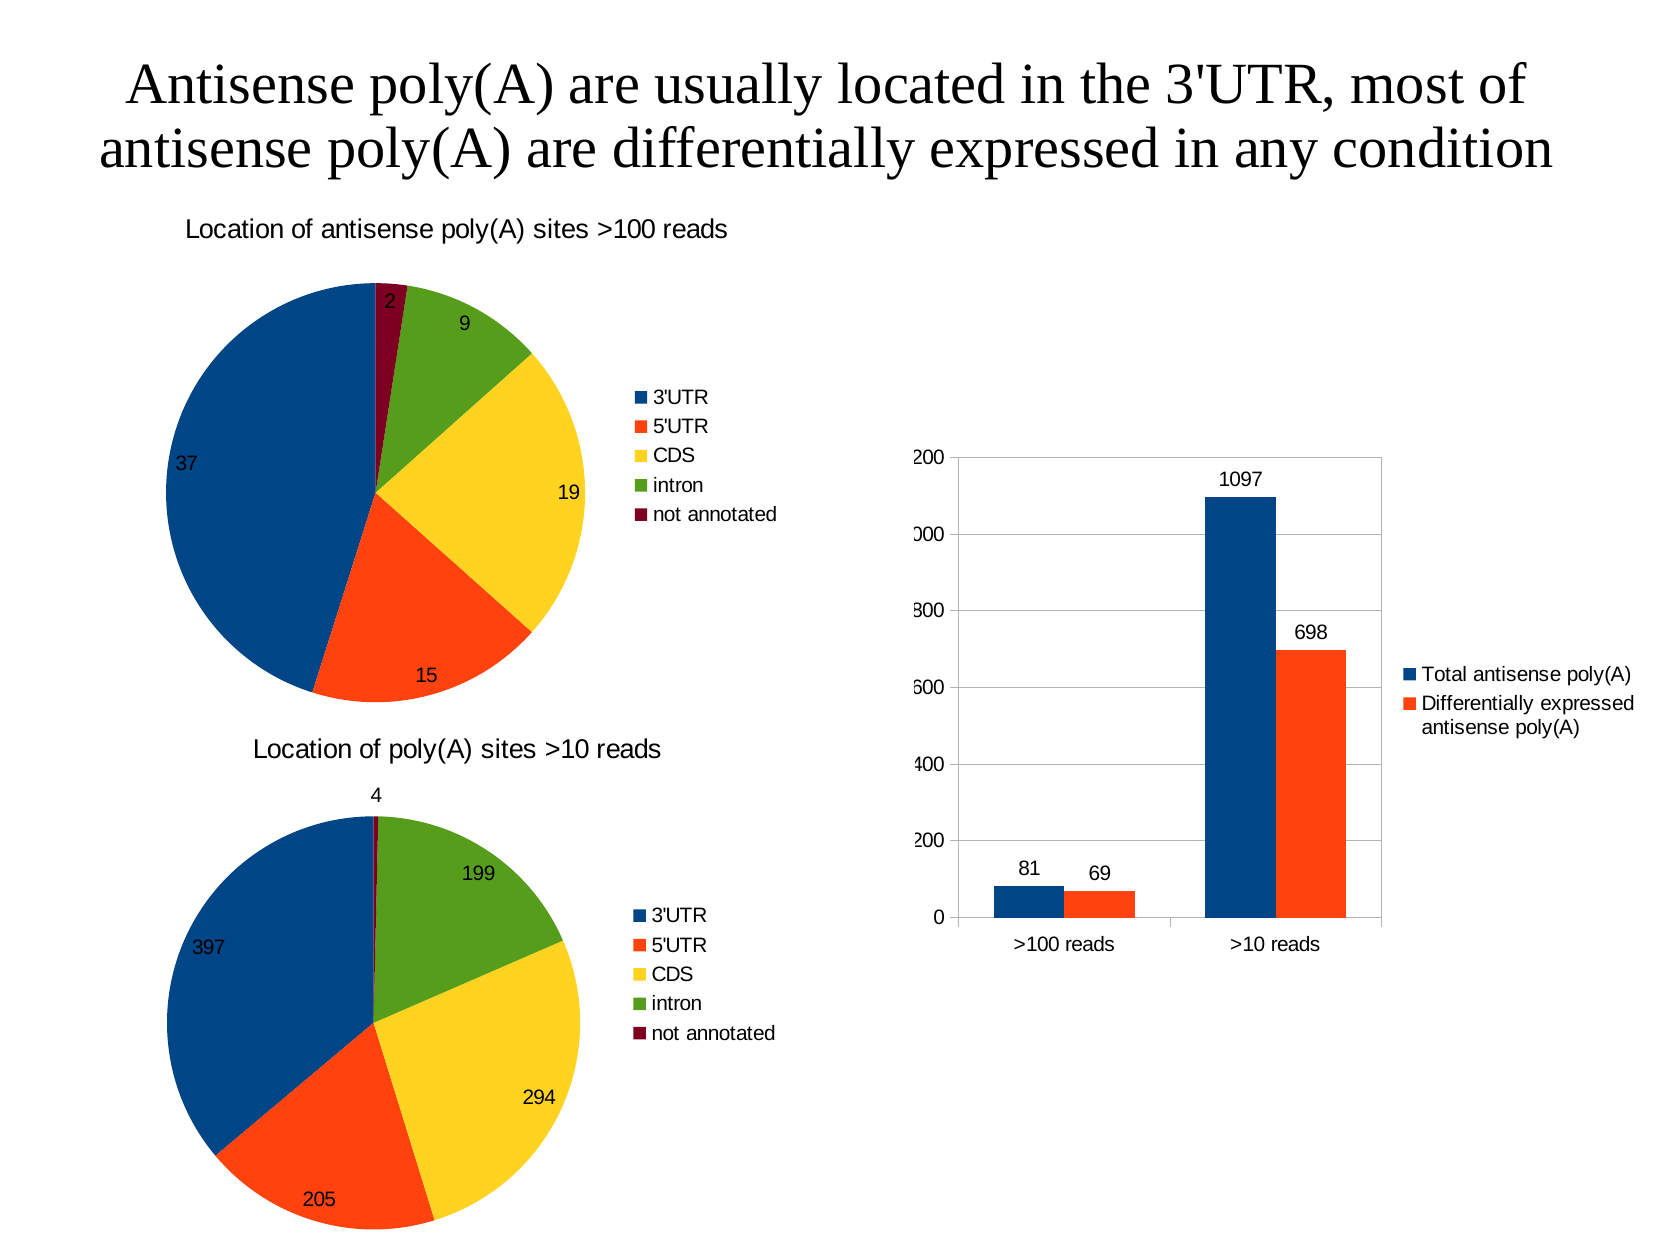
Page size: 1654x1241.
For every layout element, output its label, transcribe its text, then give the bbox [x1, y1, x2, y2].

title Antisense poly(A) are usually located in the 3'UTR, most of antisense poly(A) are differentially expressed in any condition [82, 12, 1571, 220]
chart [0, 188, 1654, 1241]
